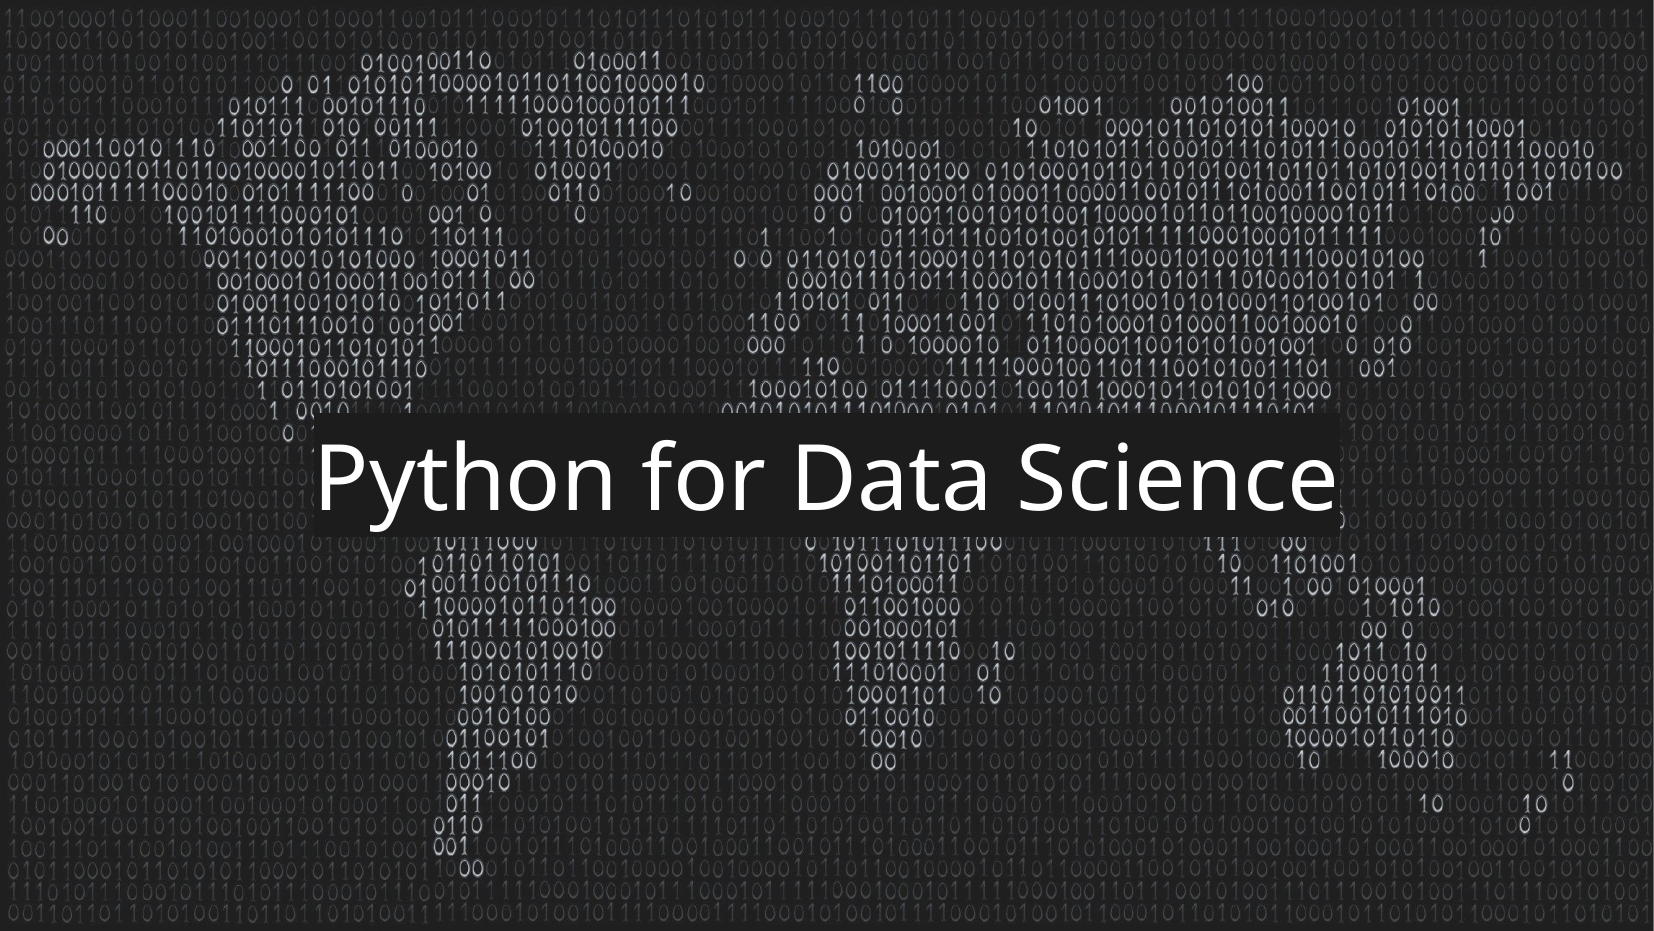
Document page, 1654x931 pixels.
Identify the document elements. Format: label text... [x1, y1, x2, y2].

picture [0, 0, 1654, 931]
title Python for Data Science [82, 397, 1571, 553]
